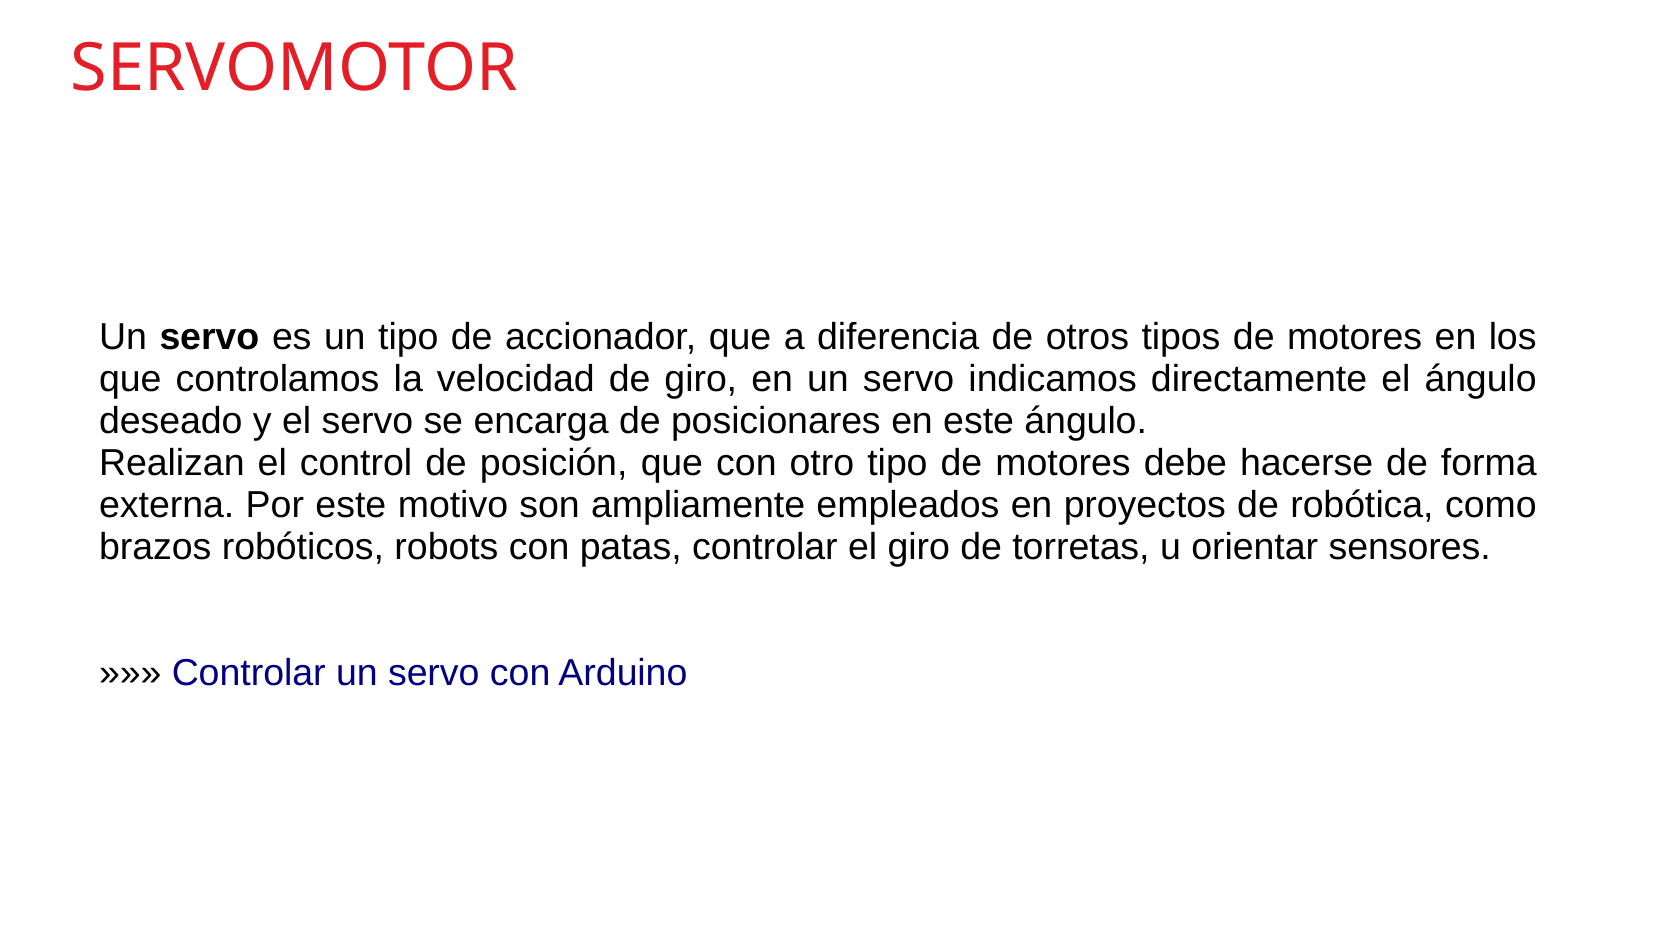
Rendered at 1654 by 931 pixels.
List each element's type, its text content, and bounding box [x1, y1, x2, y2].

title SERVOMOTOR [70, 11, 1347, 118]
text_box Un servo es un tipo de accionador, que a diferencia de otros tipos de motores en los que controlamos la velocidad de giro, en un servo indicamos directamente el ángulo deseado y el servo se encarga de posicionares en este ángulo. Realizan el control de posición, que con otro tipo de motores debe hacerse de forma externa. Por este motivo son ampliamente empleados en proyectos de robótica, como brazos robóticos, robots con patas, controlar el giro de torretas, u orientar sensores. »»» Controlar un servo con Arduino [84, 308, 1570, 743]
